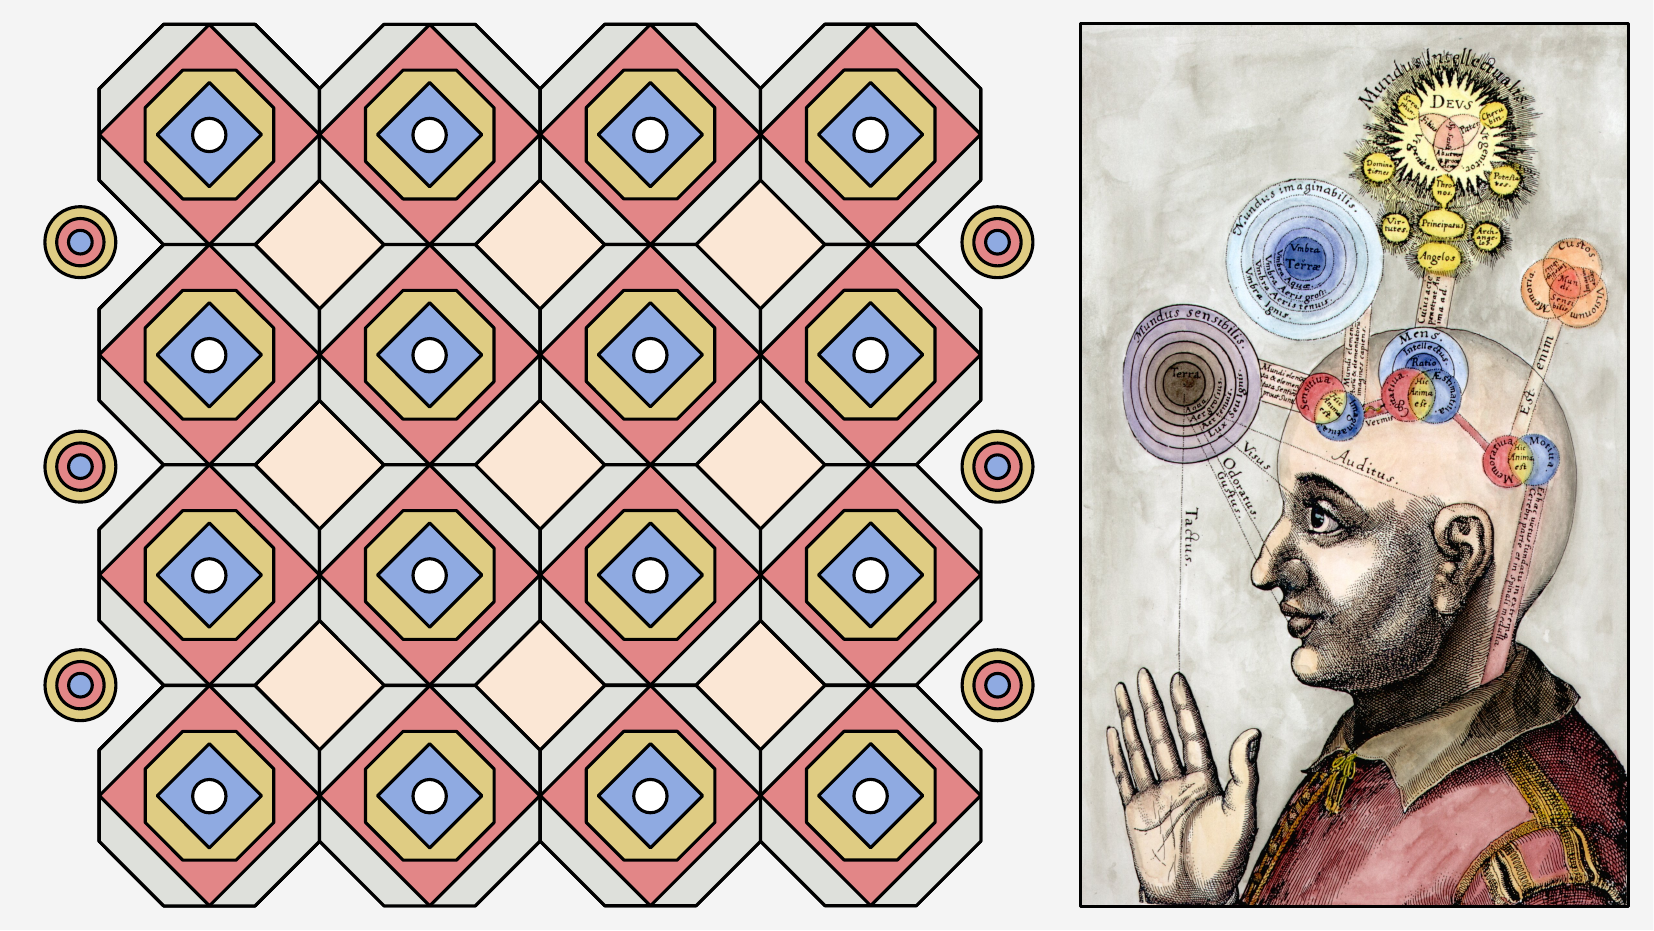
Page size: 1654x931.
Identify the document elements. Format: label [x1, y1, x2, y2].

text_box [45, 649, 116, 721]
text_box [44, 431, 116, 503]
text_box [99, 24, 981, 906]
text_box [962, 649, 1034, 721]
picture [1081, 25, 1627, 906]
text_box [962, 431, 1033, 503]
text_box [44, 206, 116, 278]
text_box [962, 206, 1033, 278]
